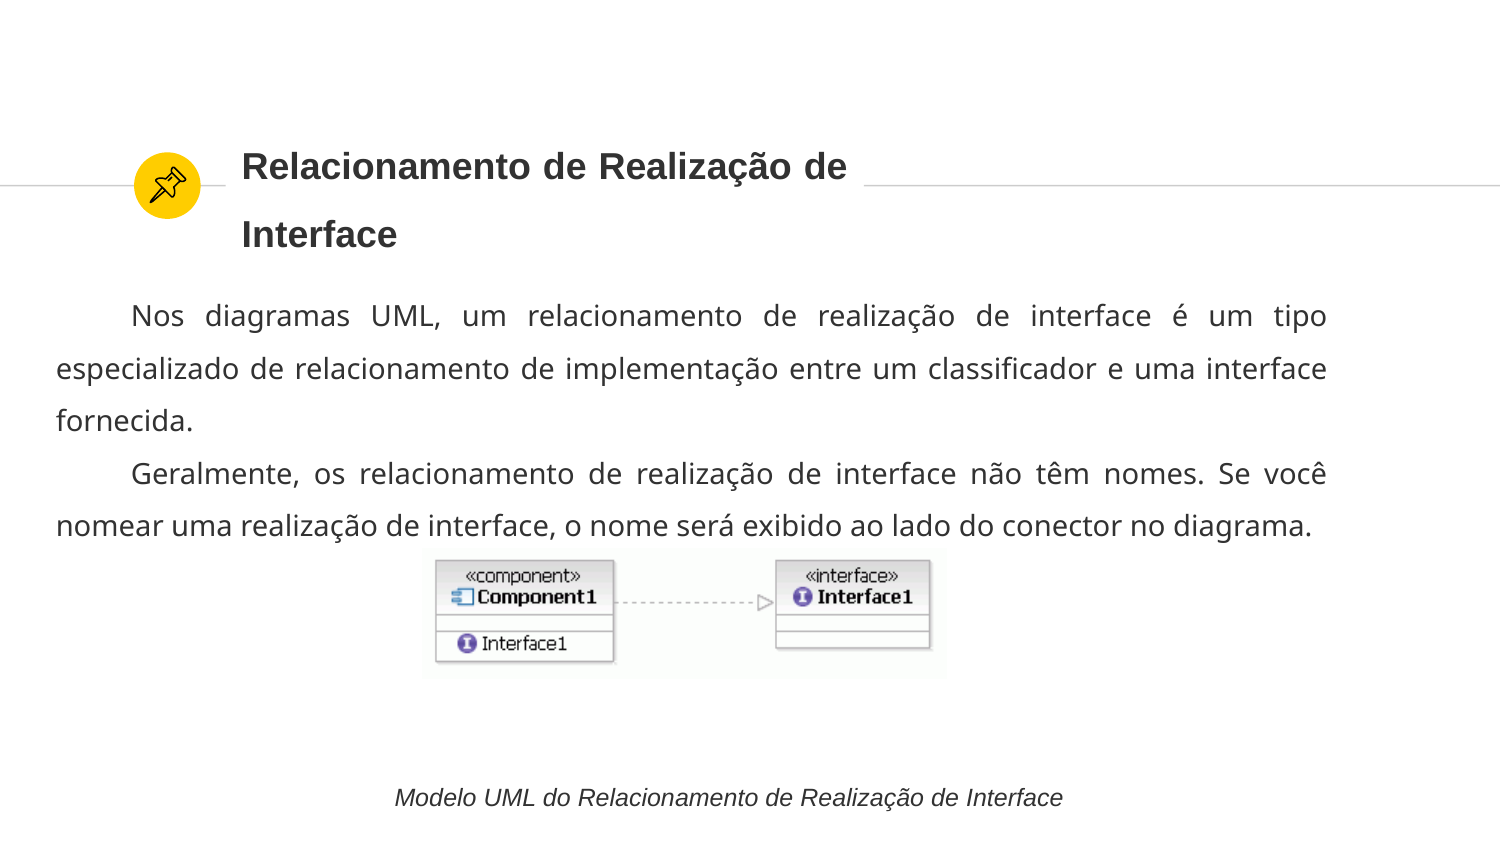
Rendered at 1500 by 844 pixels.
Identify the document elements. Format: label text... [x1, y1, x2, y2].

title Relacionamento de Realização de Interface [226, 151, 863, 223]
list Nos diagramas UML, um relacionamento de realização de interface é um tipo especializado de relacionamento de implementação entre um classificador e uma interface fornecida. Geralmente, os relacionamento de realização de interface não têm nomes. Se você nomear uma realização de interface, o nome será exibido ao lado do conector no diagrama. Modelo UML do Relacionamento de Realização de Interface [40, 265, 1344, 776]
picture [422, 548, 947, 679]
